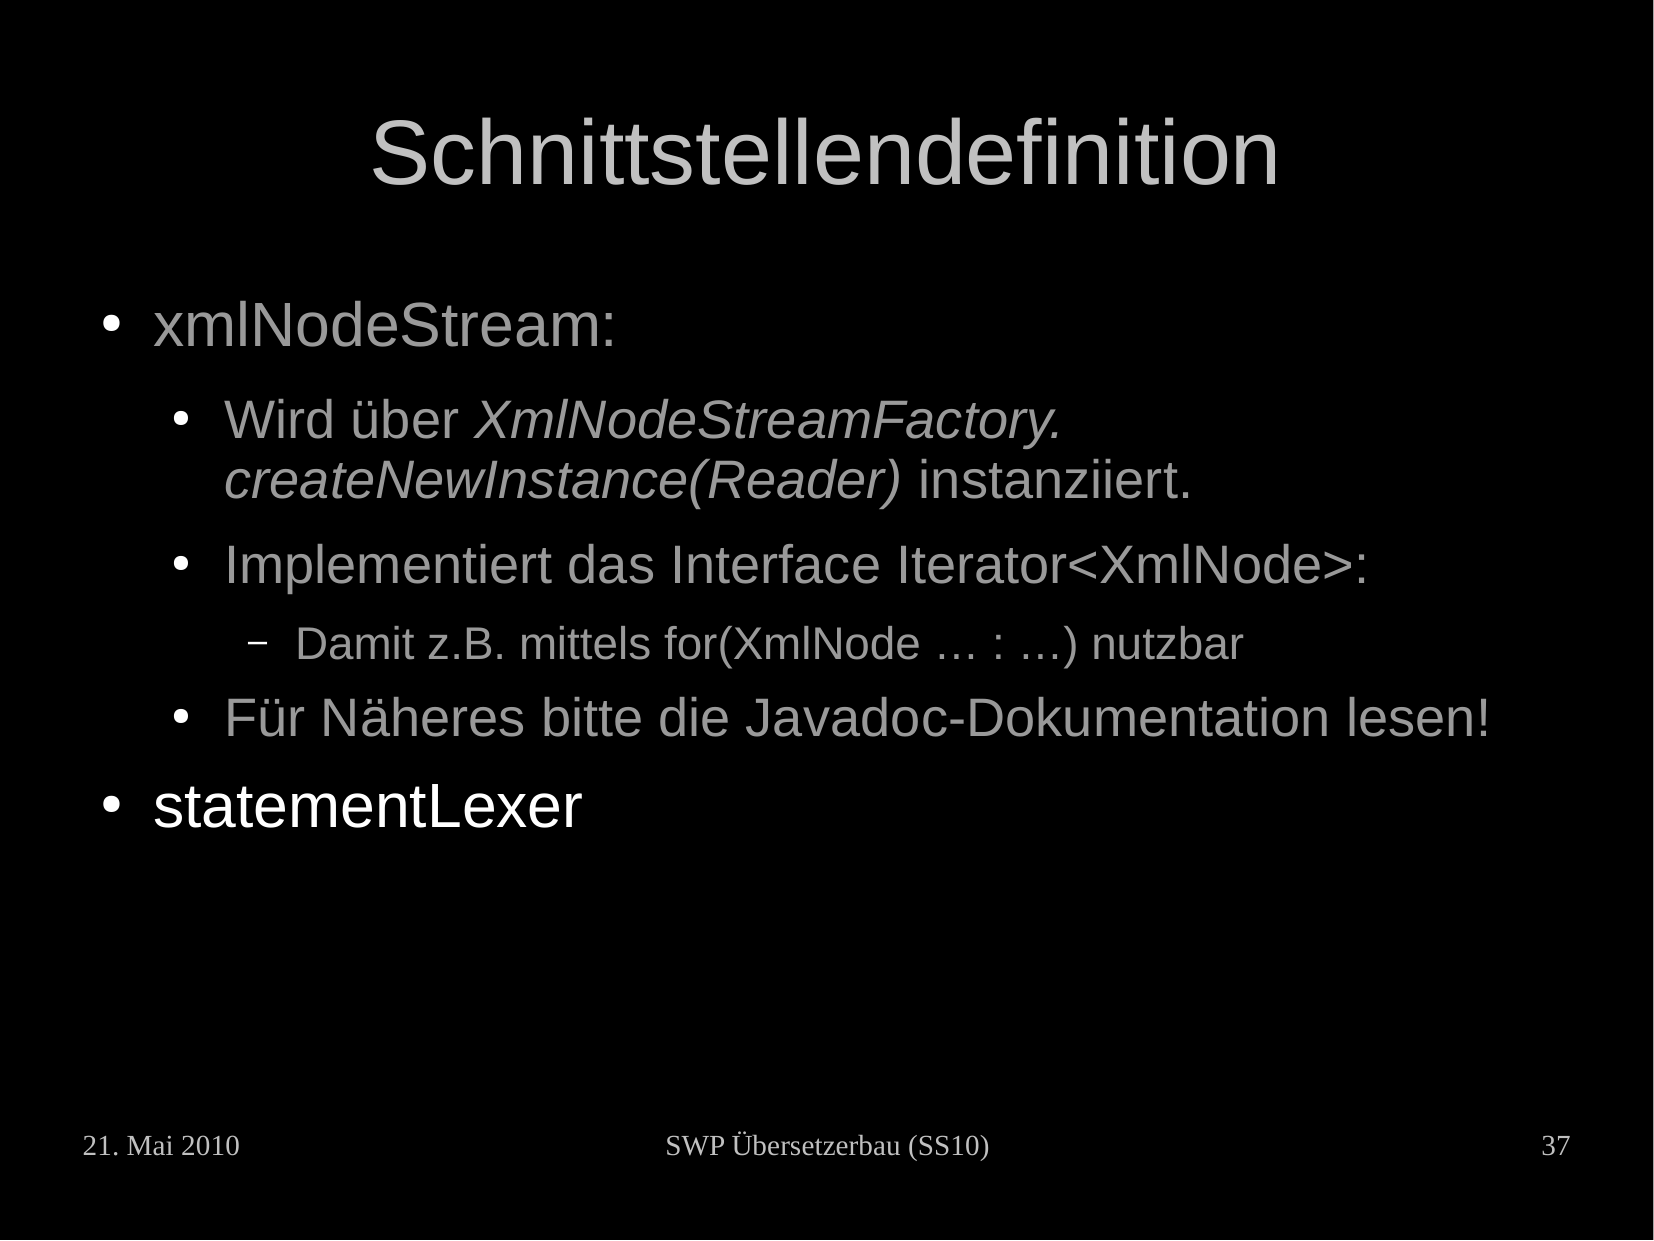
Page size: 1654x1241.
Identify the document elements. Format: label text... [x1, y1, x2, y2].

title Schnittstellendefinition [82, 49, 1571, 257]
list xmlNodeStream: Wird über XmlNodeStreamFactory. createNewInstance(Reader) instanziiert. Implementiert das Interface Iterator<XmlNode>: Damit z.B. mittels for(XmlNode … : …) nutzbar Für Näheres bitte die Javadoc-Dokumentation lesen! statementLexer [82, 290, 1571, 1109]
